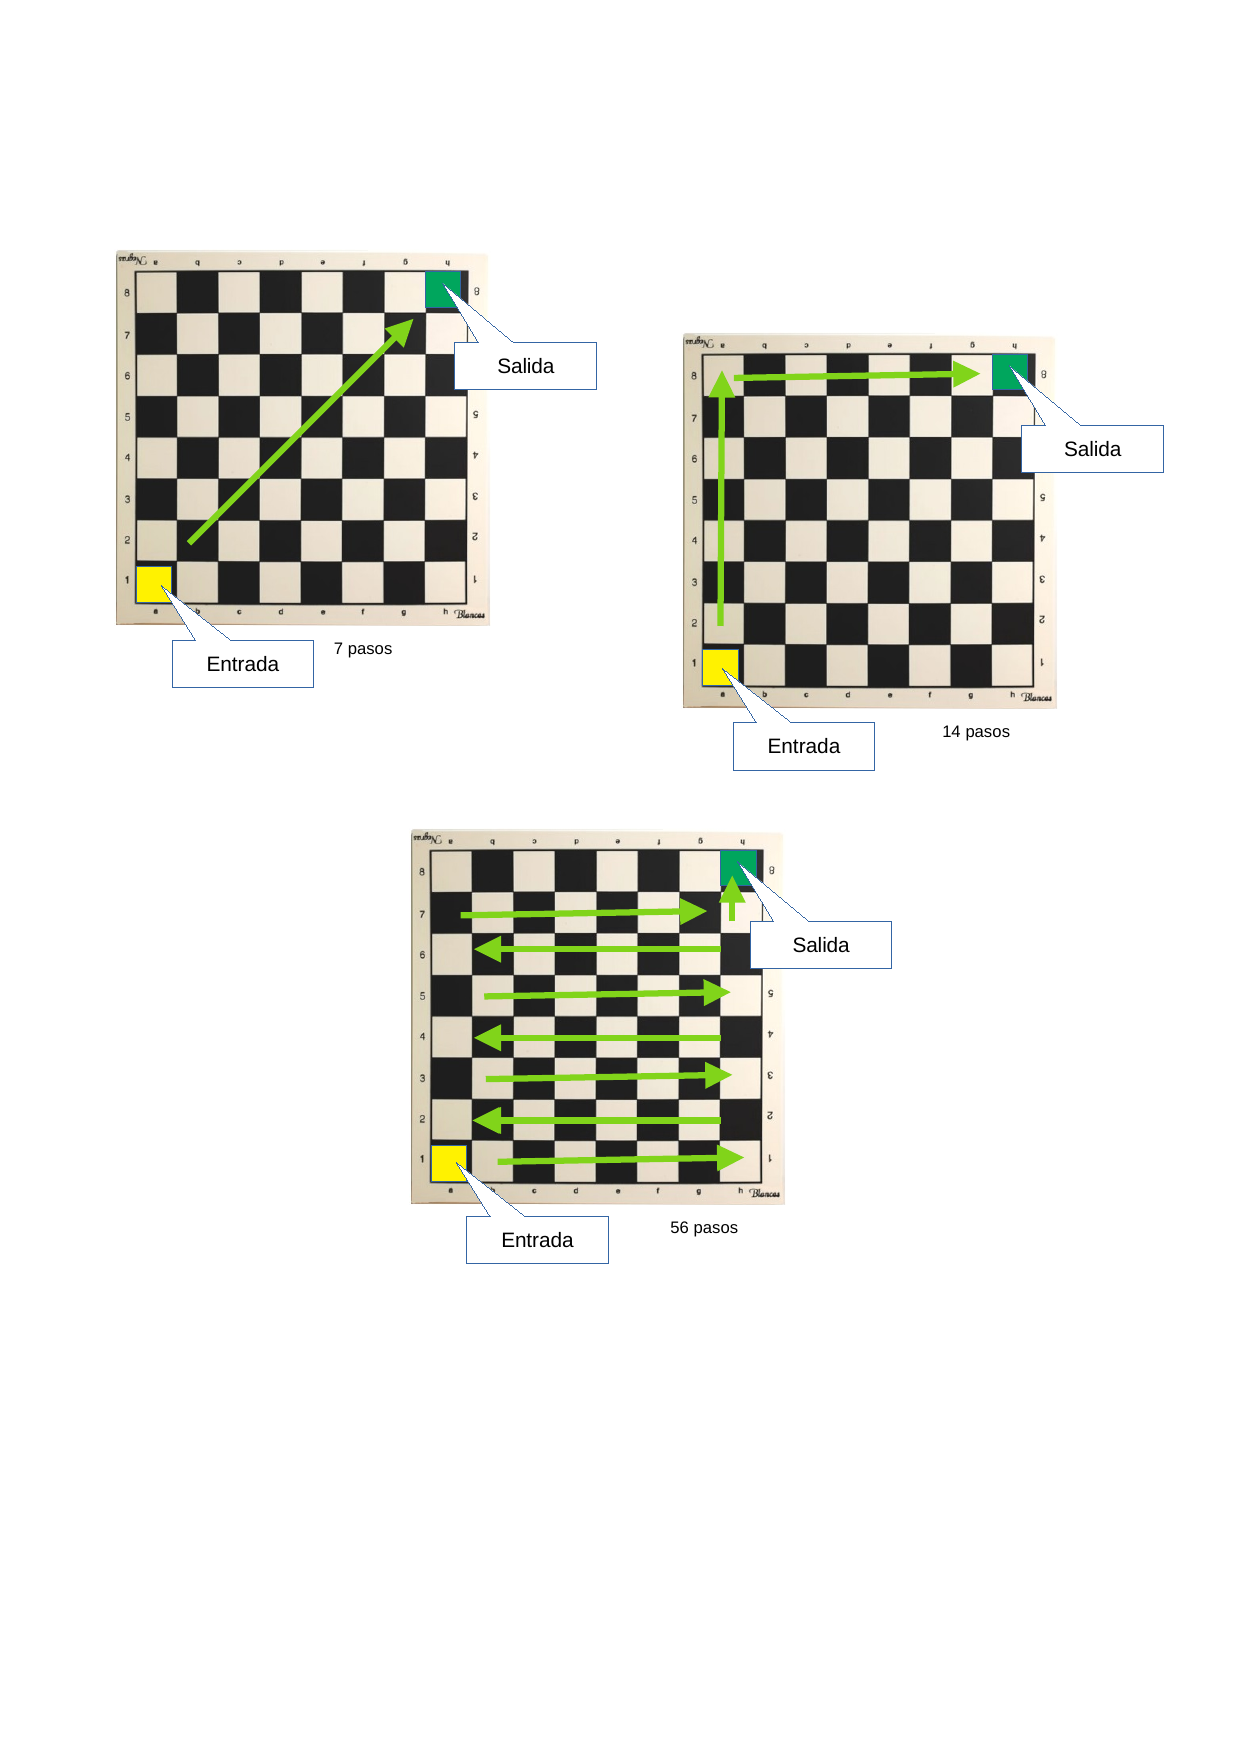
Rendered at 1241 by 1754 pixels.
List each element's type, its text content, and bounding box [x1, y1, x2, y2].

text_box Entrada [161, 585, 314, 688]
text_box [136, 566, 172, 603]
text_box Entrada [456, 1162, 609, 1264]
text_box 7 pasos [319, 632, 451, 666]
text_box Salida [1009, 365, 1164, 473]
text_box 14 pasos [927, 714, 1073, 749]
text_box [720, 850, 757, 886]
text_box [431, 1145, 467, 1182]
picture [114, 249, 491, 627]
text_box Salida [737, 861, 892, 969]
text_box [702, 649, 739, 686]
text_box 56 pasos [655, 1210, 755, 1245]
text_box [425, 271, 461, 308]
text_box Salida [442, 283, 597, 390]
picture [681, 332, 1058, 709]
text_box [992, 354, 1028, 390]
text_box Entrada [722, 668, 875, 771]
picture [409, 828, 786, 1205]
